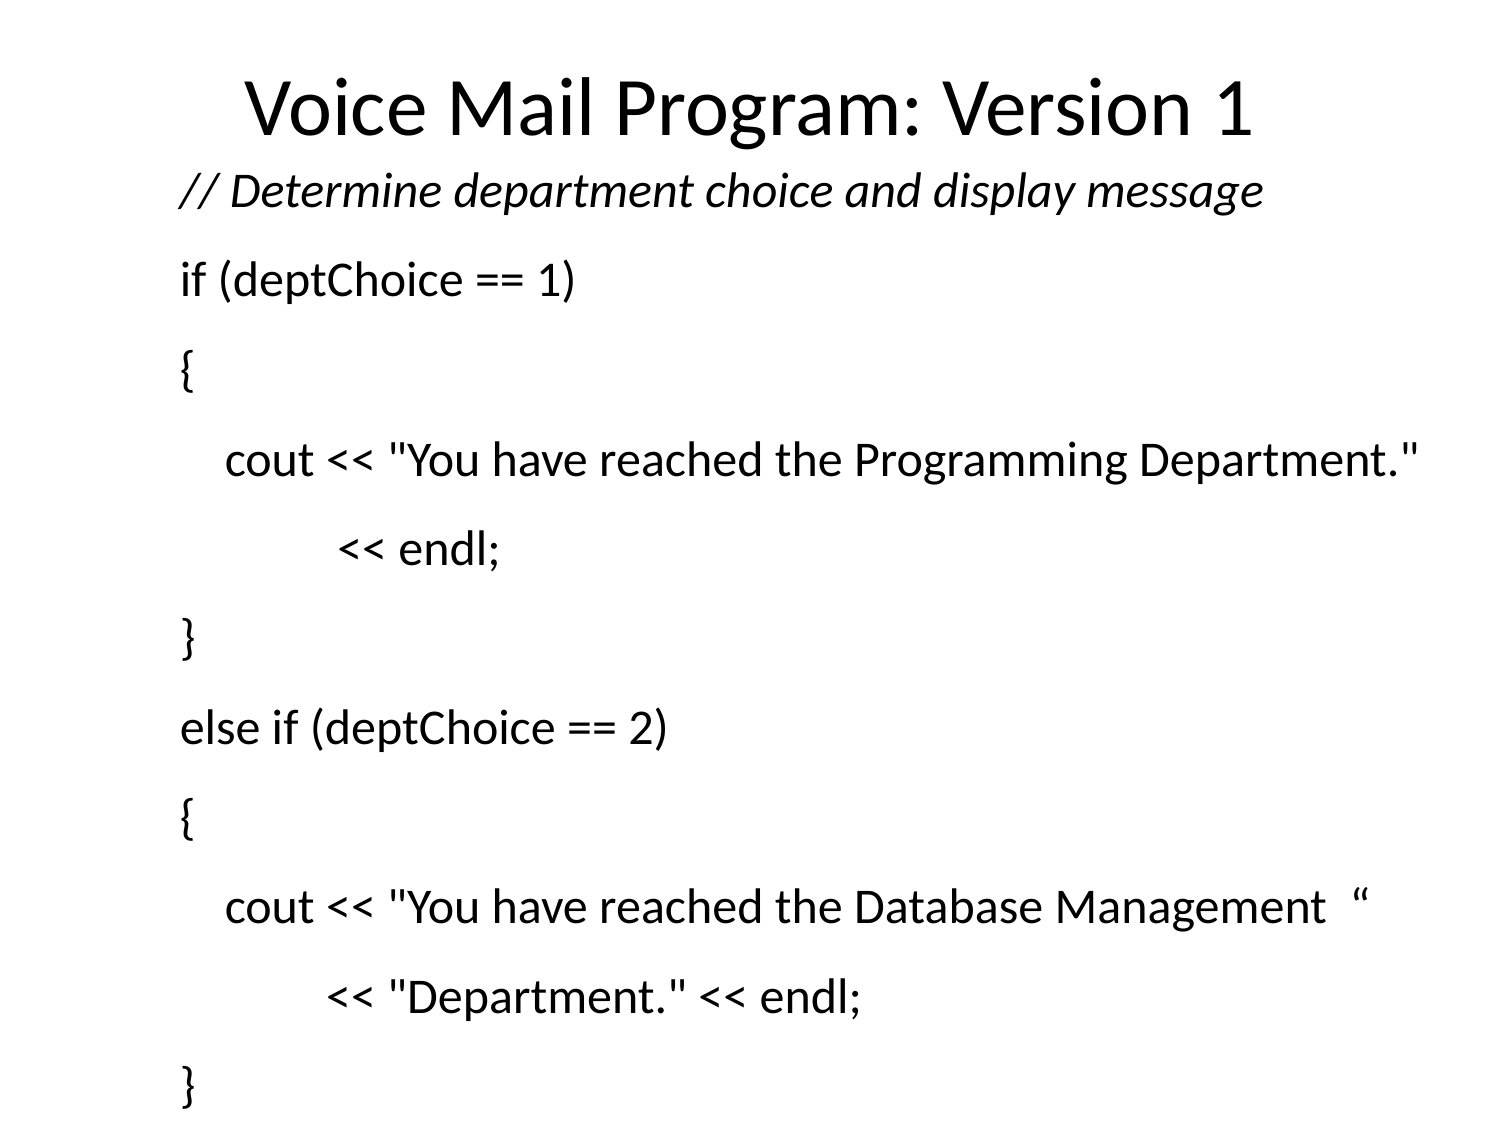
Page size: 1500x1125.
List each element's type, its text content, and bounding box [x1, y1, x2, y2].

title Voice Mail Program: Version 1 [75, 45, 1425, 149]
list // Determine department choice and display message if (deptChoice == 1) { cout << "You have reached the Programming Department." << endl; } else if (deptChoice == 2) { cout << "You have reached the Database Management “ << "Department." << endl; } else if (deptChoice == 3) { cout << "You have reached the Game Development “ << " Department." << endl; } [75, 149, 1450, 1125]
